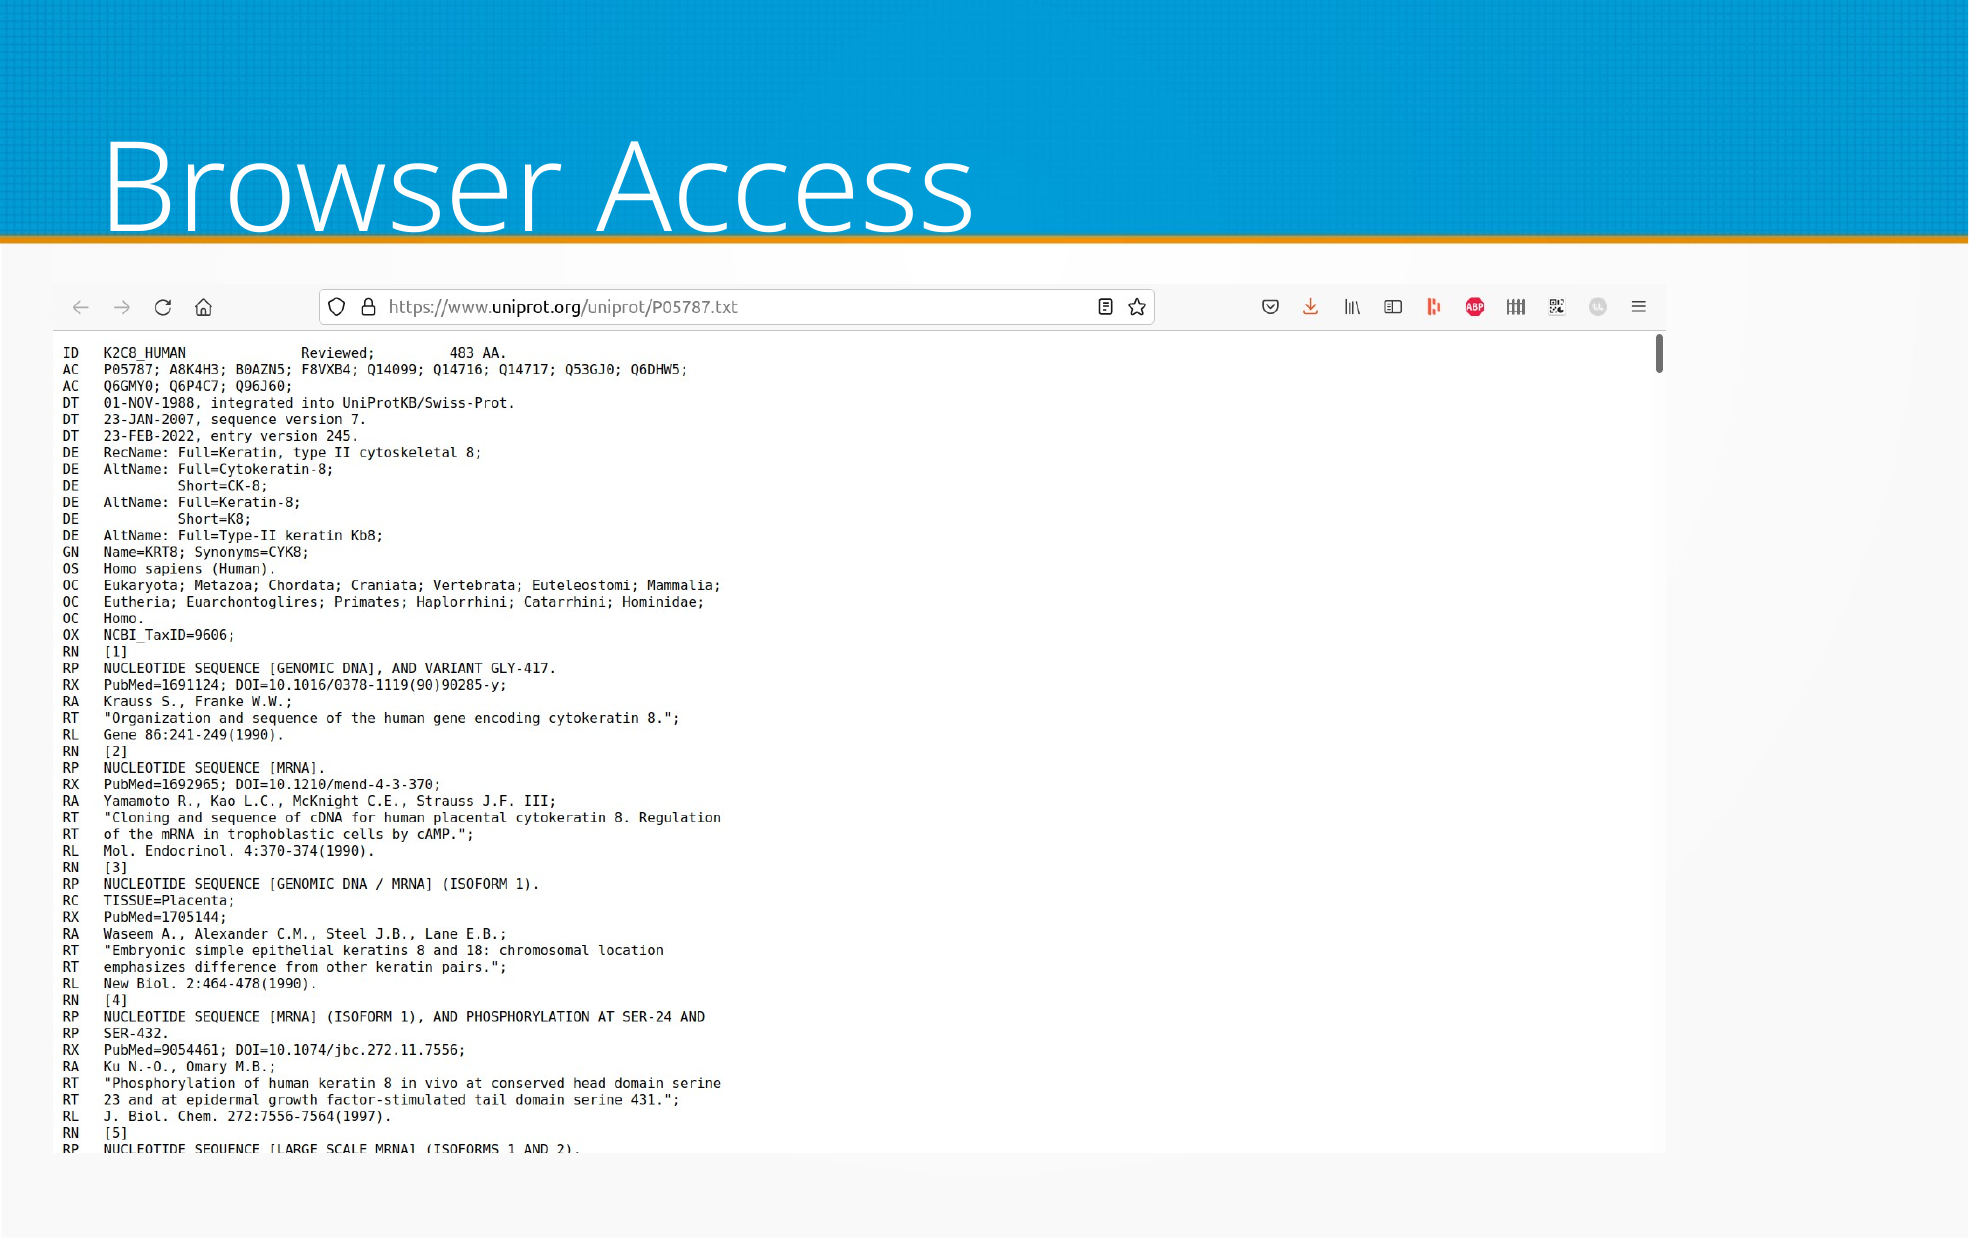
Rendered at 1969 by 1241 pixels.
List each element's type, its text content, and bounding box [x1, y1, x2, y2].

title Browser Access [98, 49, 1870, 257]
picture [0, 233, 1969, 1241]
